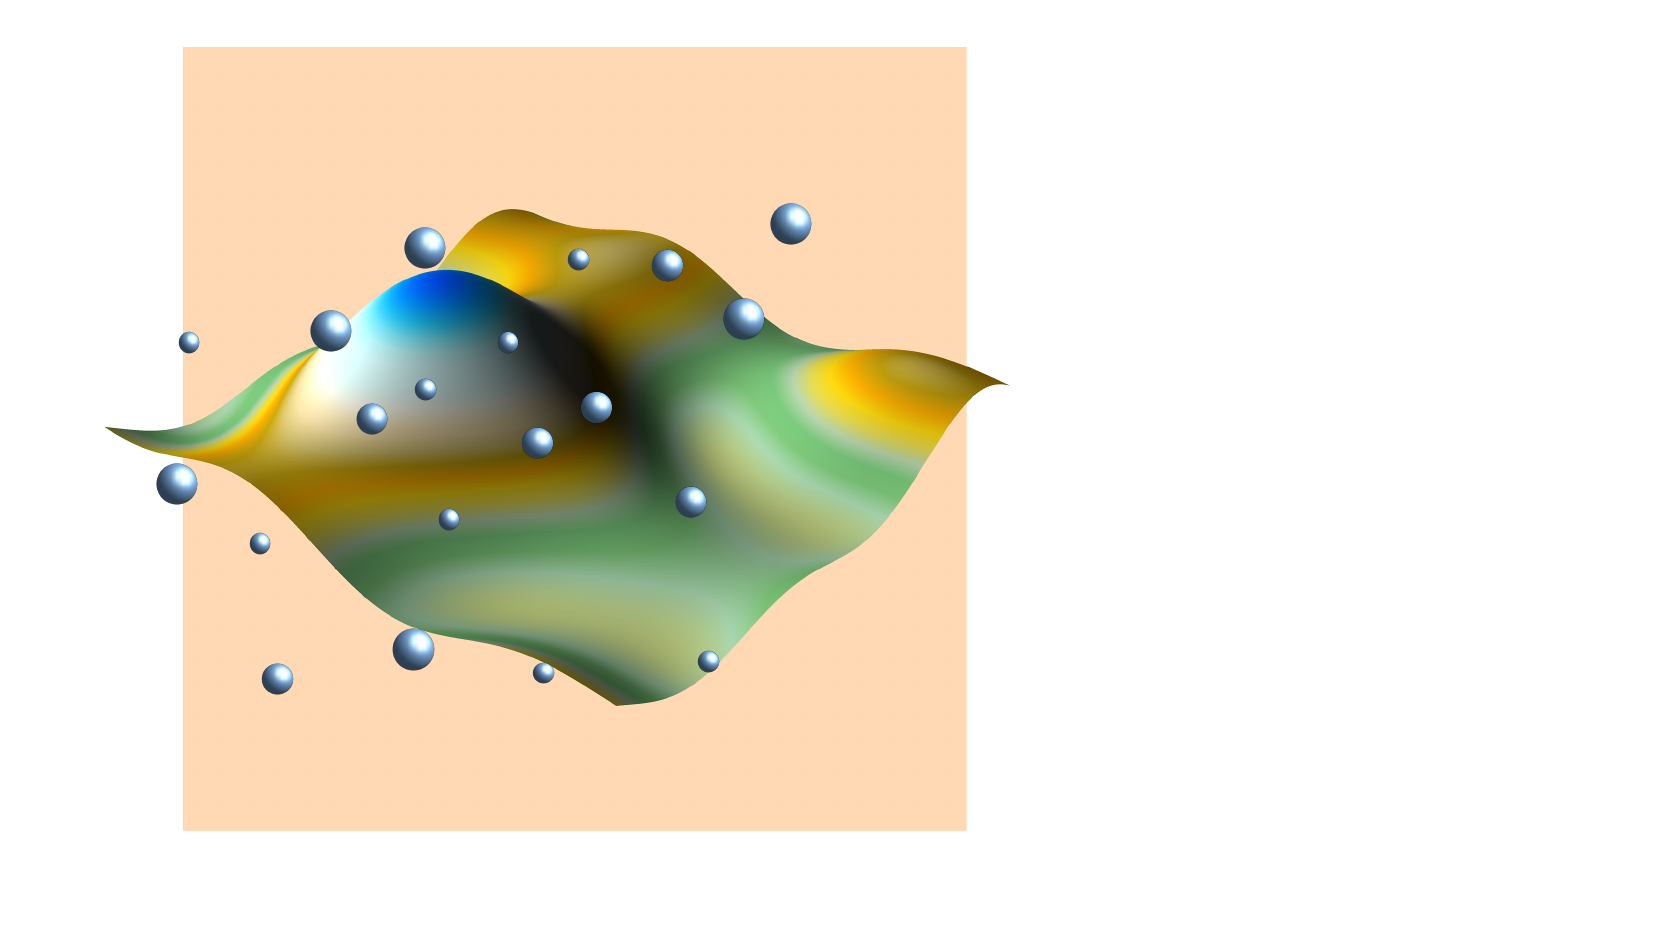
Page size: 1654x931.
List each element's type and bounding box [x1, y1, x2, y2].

picture [85, 47, 1028, 831]
